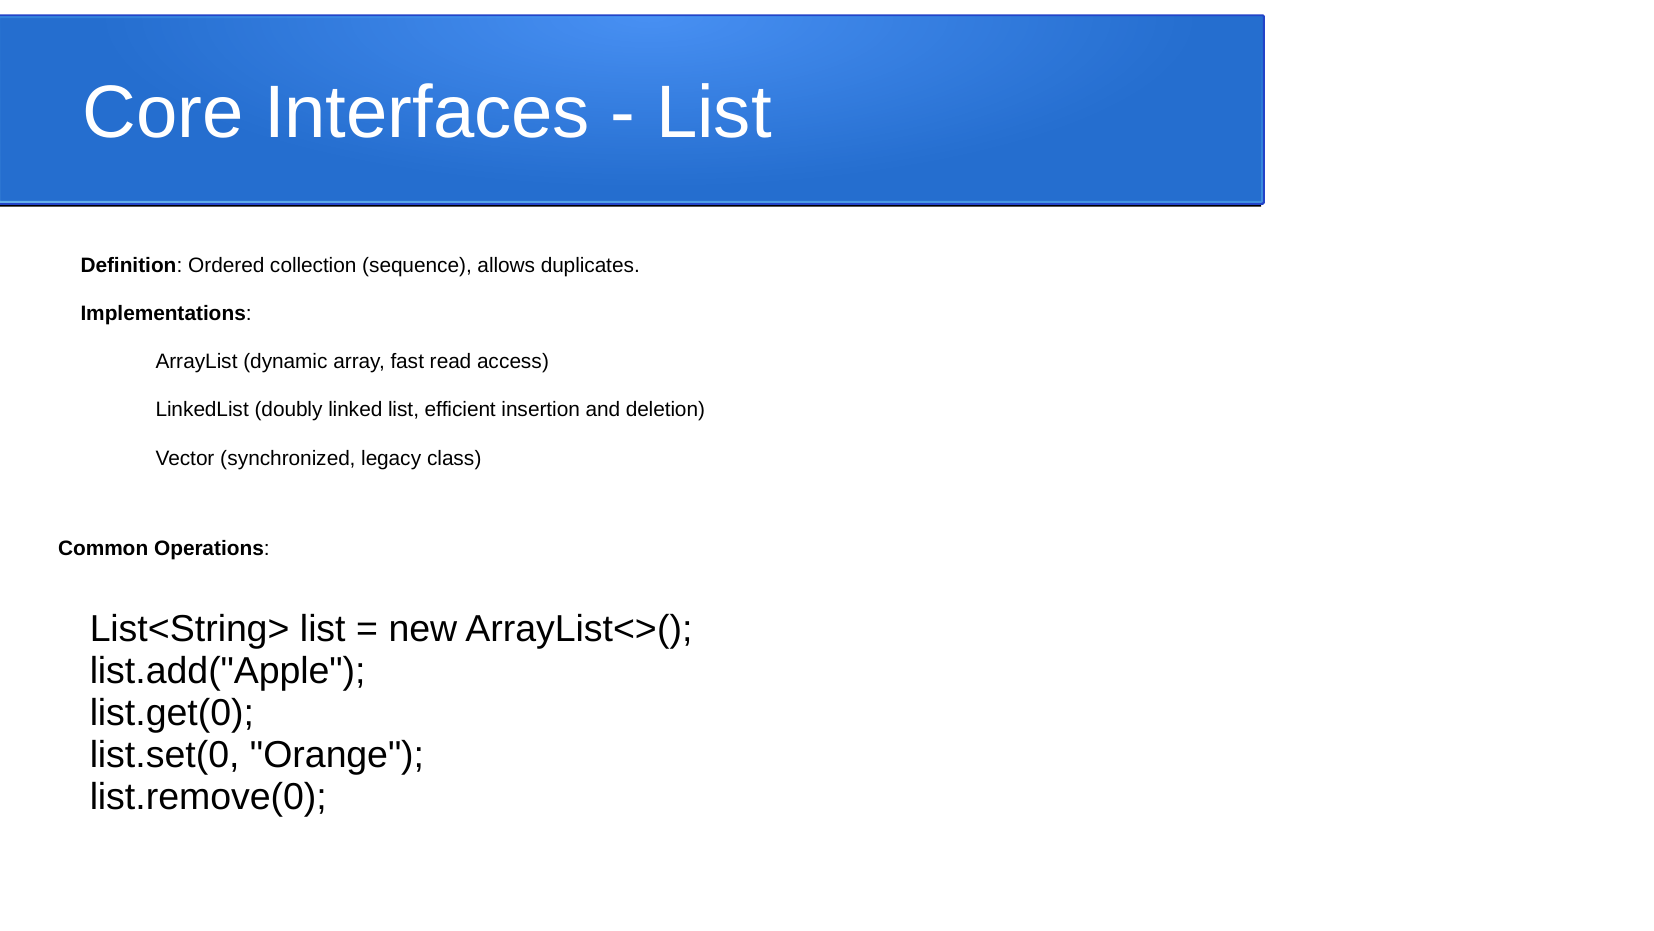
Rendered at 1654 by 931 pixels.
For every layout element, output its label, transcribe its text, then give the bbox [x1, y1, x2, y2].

text_box List<String> list = new ArrayList<>(); list.add("Apple"); list.get(0); list.set(0, "Orange"); list.remove(0); [75, 600, 708, 825]
text_box Common Operations: [43, 528, 331, 639]
title Core Interfaces - List [82, 35, 1235, 189]
text_box Definition: Ordered collection (sequence), allows duplicates. Implementations: ArrayList (dynamic array, fast read access) LinkedList (doubly linked list, efficient insertion and deletion) Vector (synchronized, legacy class) [65, 246, 826, 572]
